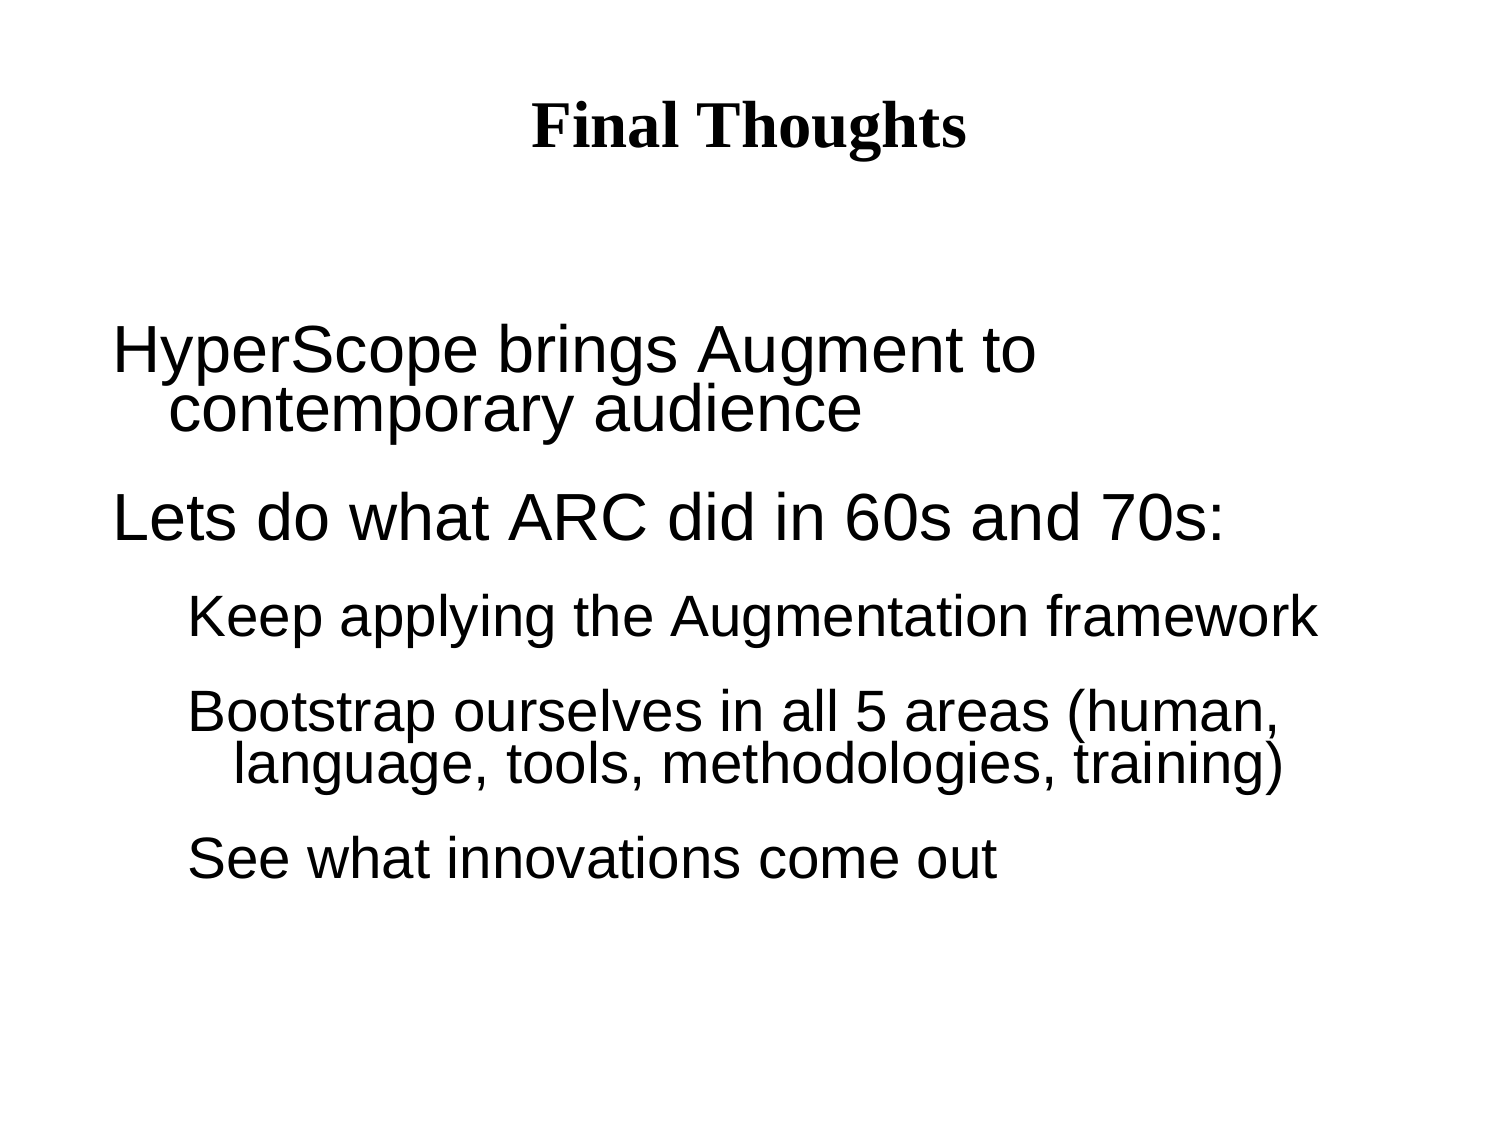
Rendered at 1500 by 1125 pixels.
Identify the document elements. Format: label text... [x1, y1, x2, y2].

list HyperScope brings Augment to contemporary audience Lets do what ARC did in 60s and 70s: Keep applying the Augmentation framework Bootstrap ourselves in all 5 areas (human, language, tools, methodologies, training) See what innovations come out [112, 324, 1387, 1055]
title Final Thoughts [112, 35, 1387, 223]
